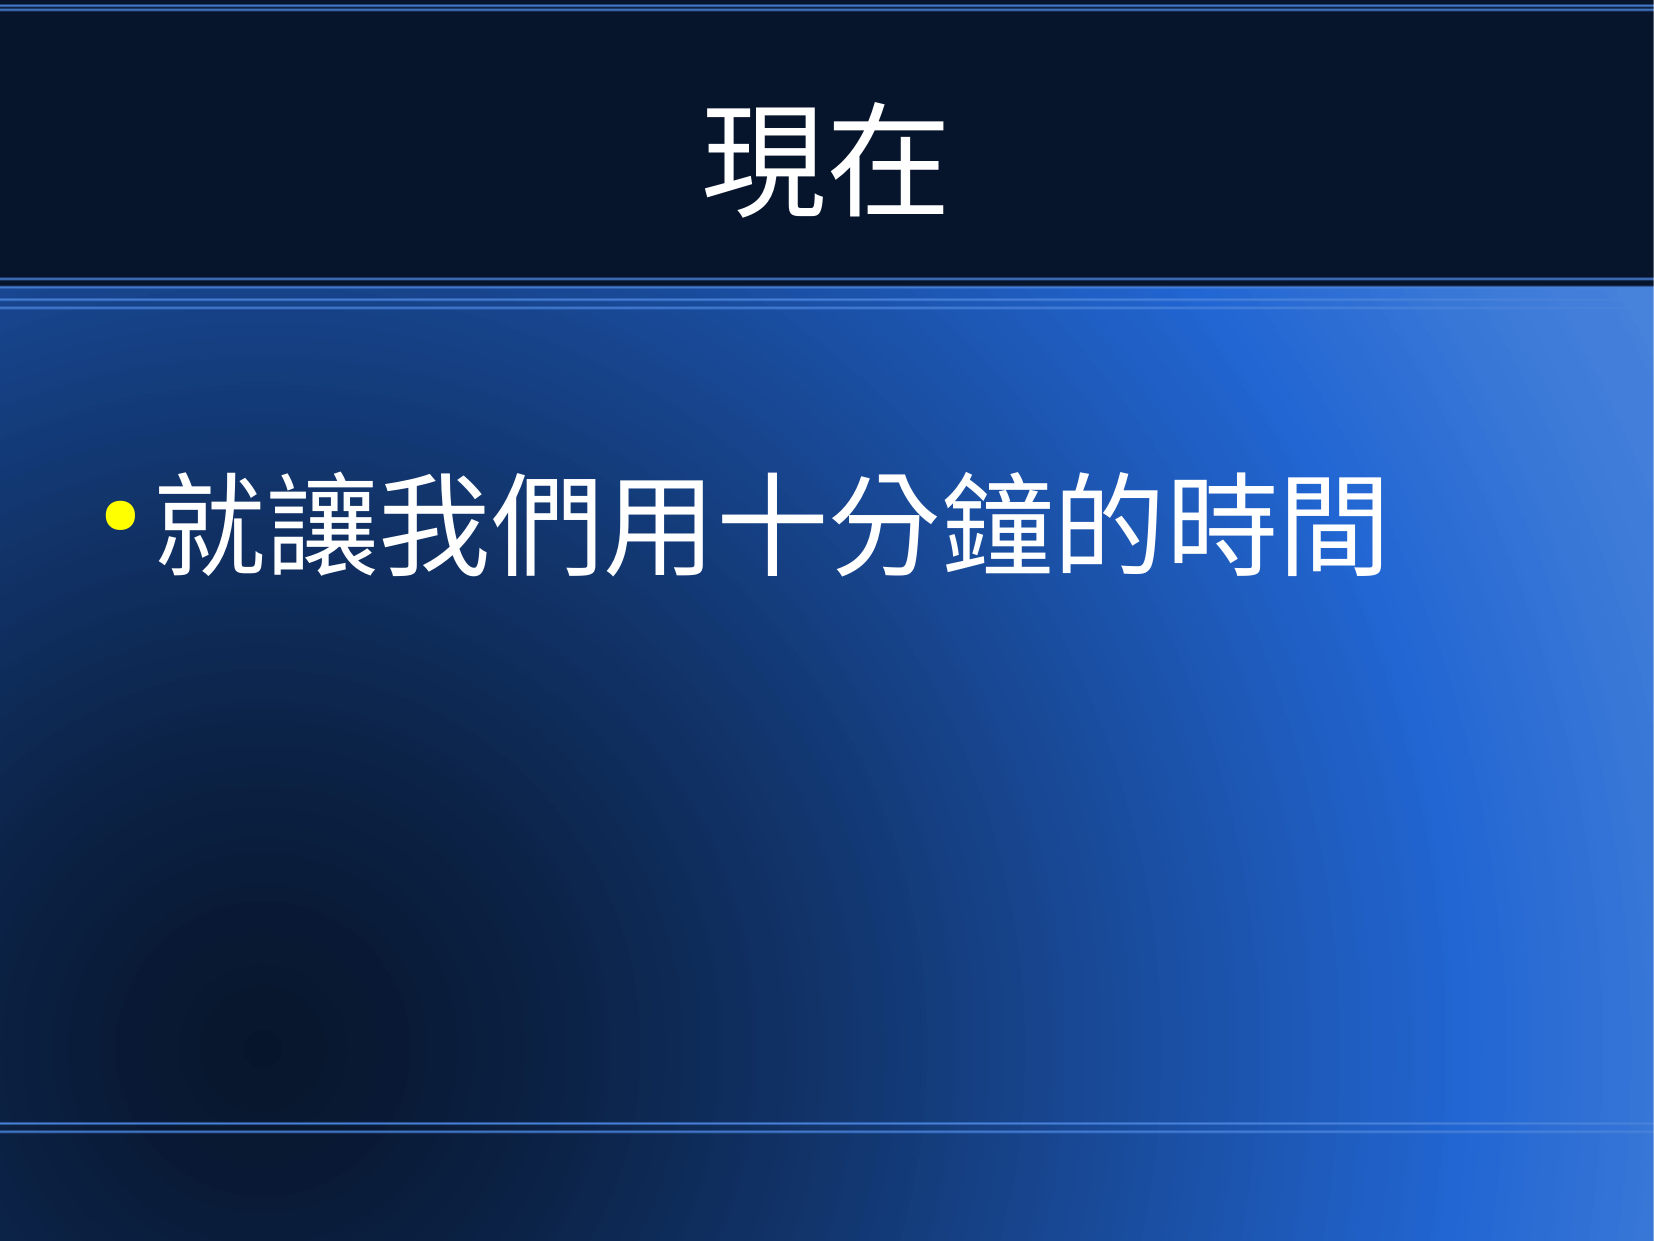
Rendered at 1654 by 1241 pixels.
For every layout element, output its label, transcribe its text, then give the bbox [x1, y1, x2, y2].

picture [0, 0, 1654, 1241]
title 現在 [82, 49, 1571, 257]
list 就讓我們用十分鐘的時間 [82, 355, 1571, 1241]
